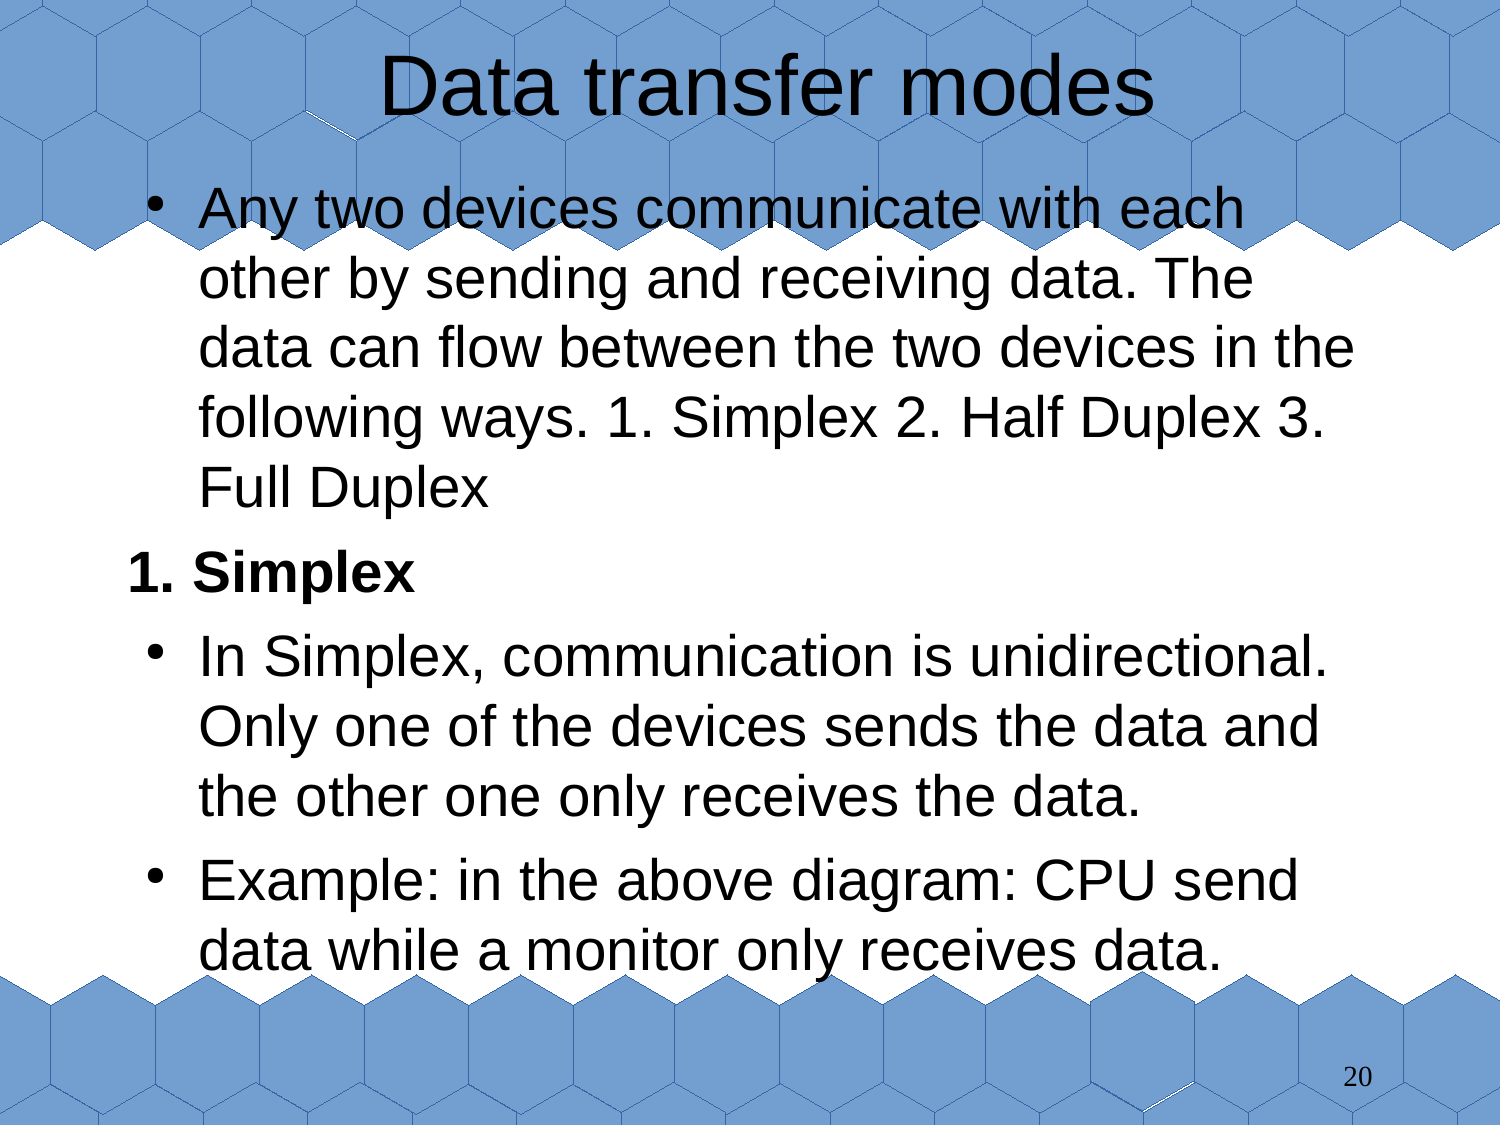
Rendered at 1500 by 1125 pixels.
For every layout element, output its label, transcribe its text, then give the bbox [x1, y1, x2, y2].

list Any two devices communicate with each other by sending and receiving data. The data can flow between the two devices in the following ways. 1. Simplex 2. Half Duplex 3. Full Duplex 1. Simplex In Simplex, communication is unidirectional. Only one of the devices sends the data and the other one only receives the data. Example: in the above diagram: CPU send data while a monitor only receives data. [112, 162, 1388, 1100]
text_box <number> [1074, 1050, 1388, 1125]
title Data transfer modes [112, 0, 1388, 162]
